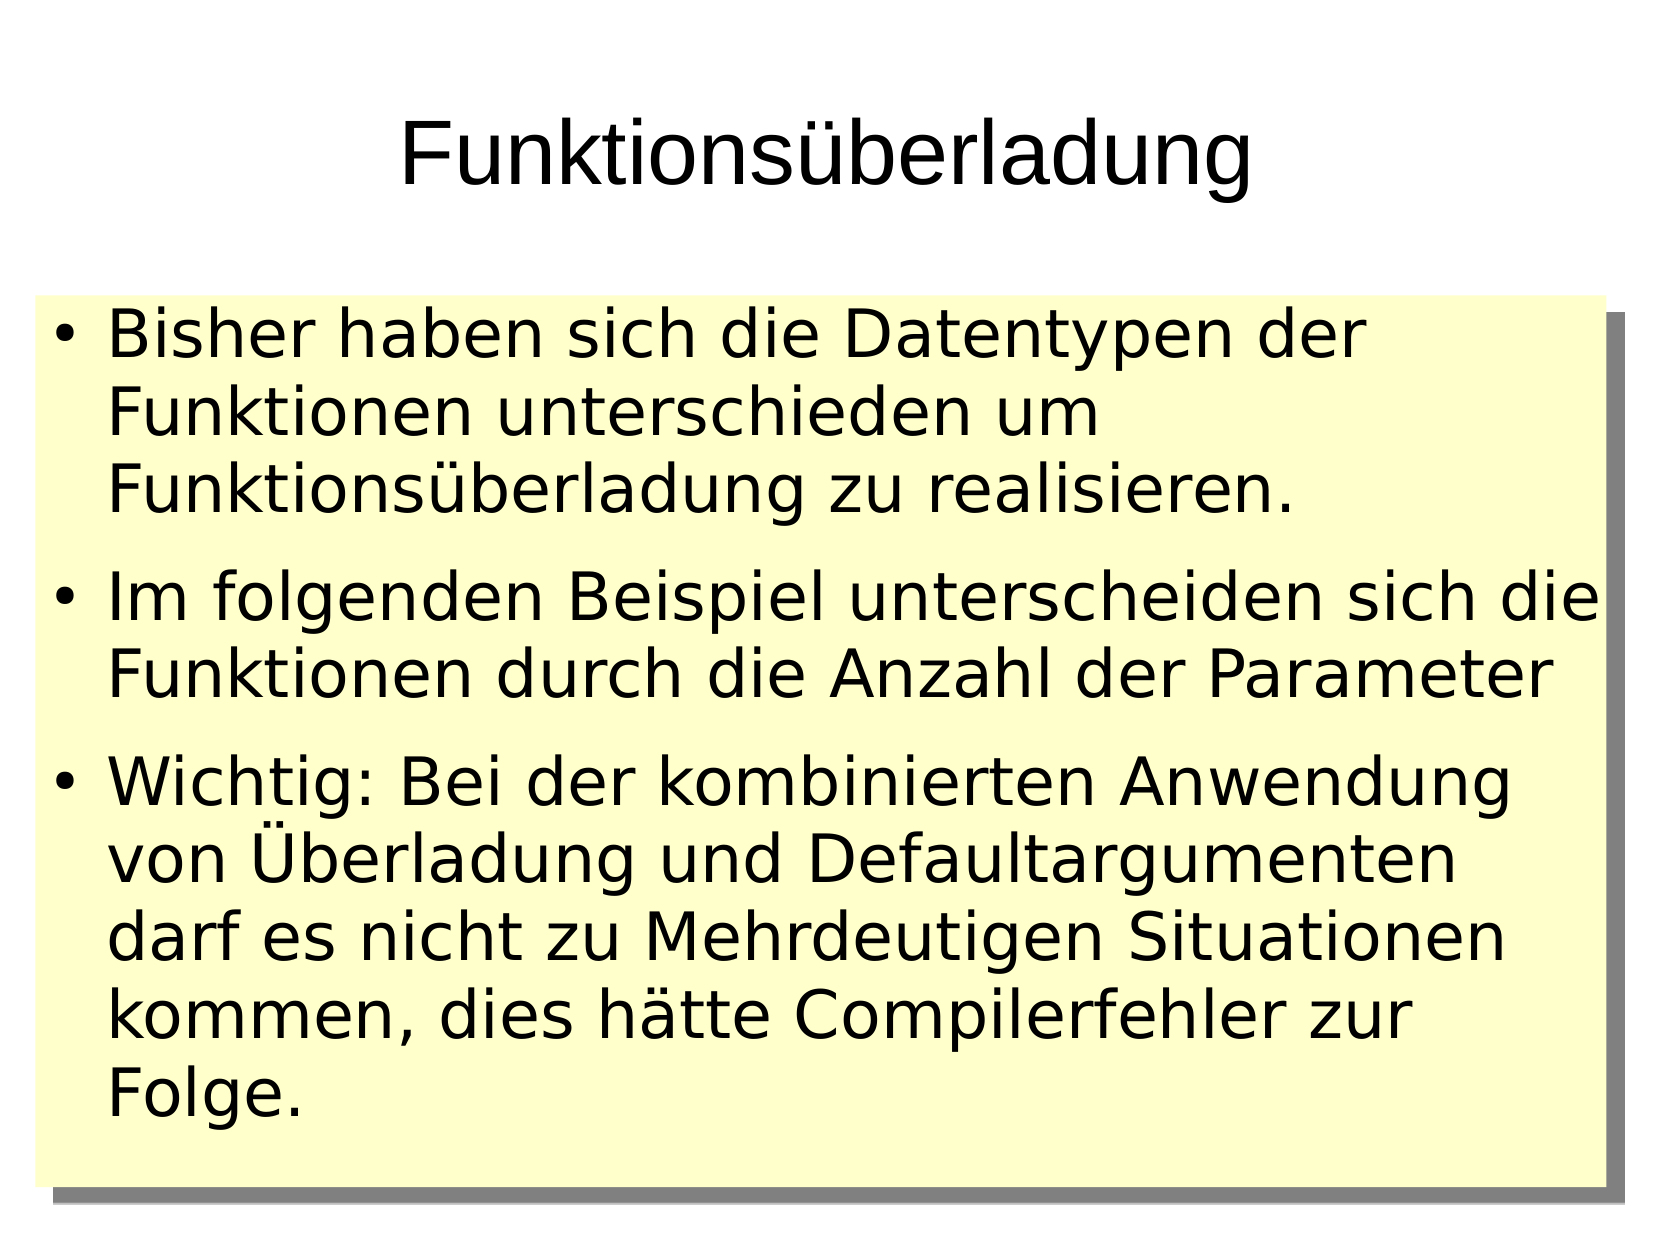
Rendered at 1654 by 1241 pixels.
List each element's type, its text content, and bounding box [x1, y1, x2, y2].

title Funktionsüberladung [82, 49, 1571, 257]
list Bisher haben sich die Datentypen der Funktionen unterschieden um Funktionsüberladung zu realisieren. Im folgenden Beispiel unterscheiden sich die Funktionen durch die Anzahl der Parameter Wichtig: Bei der kombinierten Anwendung von Überladung und Defaultargumenten darf es nicht zu Mehrdeutigen Situationen kommen, dies hätte Compilerfehler zur Folge. [35, 295, 1607, 1188]
